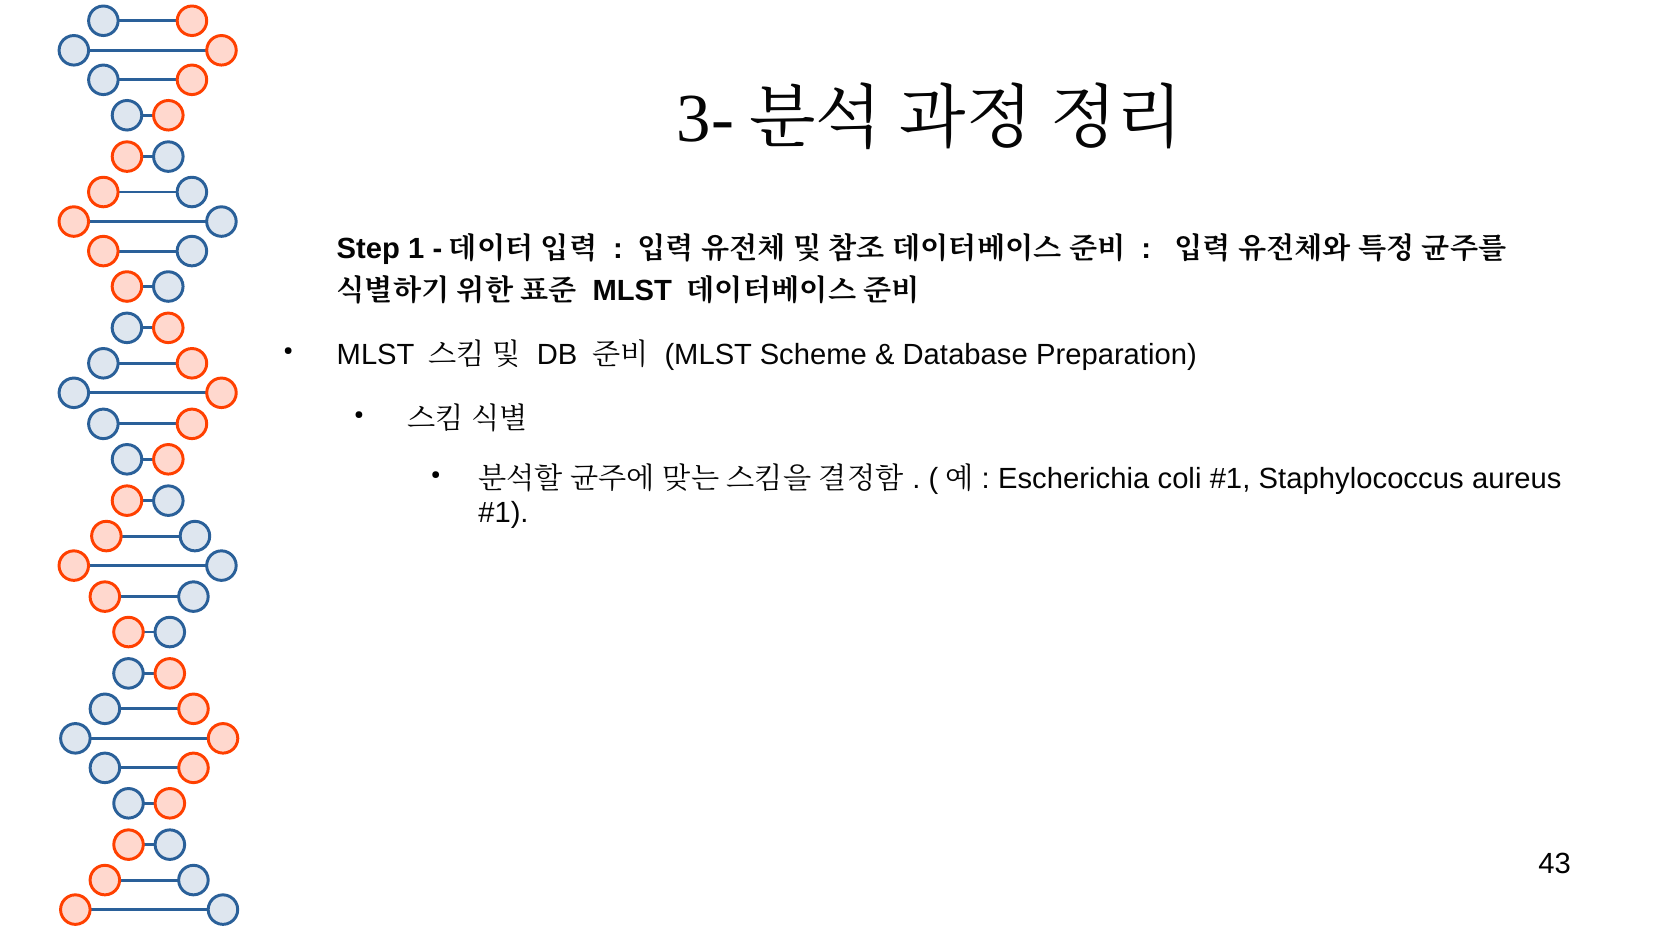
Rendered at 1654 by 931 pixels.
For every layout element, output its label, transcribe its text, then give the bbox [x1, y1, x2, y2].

list Step 1 -데이터 입력 : 입력 유전체 및 참조 데이터베이스 준비 : 입력 유전체와 특정 균주를 식별하기 위한 표준 MLST 데이터베이스 준비 MLST 스킴 및 DB 준비 (MLST Scheme & Database Preparation) 스킴 식별 분석할 균주에 맞는 스킴을 결정함. (예: Escherichia coli #1, Staphylococcus aureus #1). [265, 224, 1595, 764]
title 3-분석 과정 정리 [265, 35, 1595, 189]
